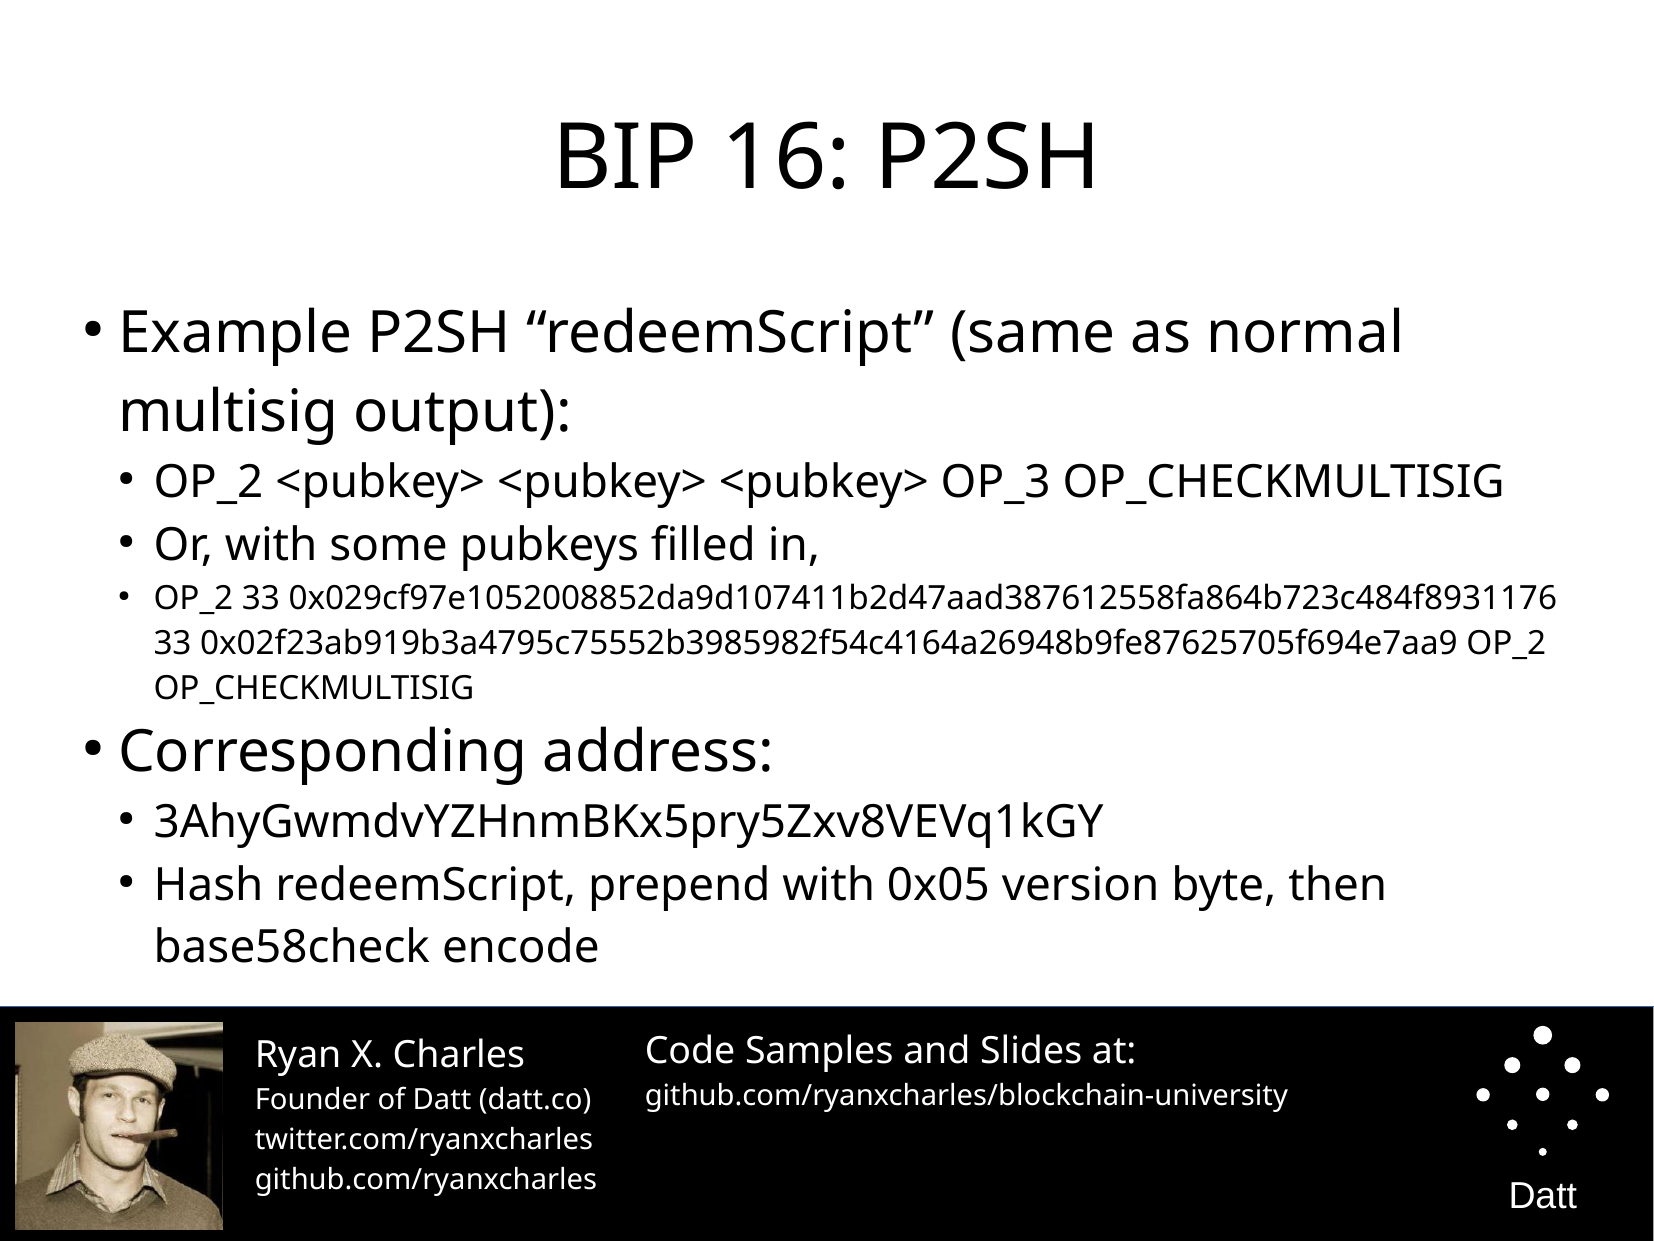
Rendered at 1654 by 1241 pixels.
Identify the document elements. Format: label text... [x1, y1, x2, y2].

subtitle Example P2SH “redeemScript” (same as normal multisig output): OP_2 <pubkey> <pubkey> <pubkey> OP_3 OP_CHECKMULTISIG Or, with some pubkeys filled in, OP_2 33 0x029cf97e1052008852da9d107411b2d47aad387612558fa864b723c484f8931176 33 0x02f23ab919b3a4795c75552b3985982f54c4164a26948b9fe87625705f694e7aa9 OP_2 OP_CHECKMULTISIG Corresponding address: 3AhyGwmdvYZHnmBKx5pry5Zxv8VEVq1kGY Hash redeemScript, prepend with 0x05 version byte, then base58check encode [82, 290, 1571, 1010]
picture [15, 1022, 223, 1231]
title BIP 16: P2SH [82, 49, 1571, 257]
text_box Ryan X. Charles Founder of Datt (datt.co) twitter.com/ryanxcharles github.com/ryanxcharles [240, 1020, 976, 1241]
picture [1475, 1023, 1611, 1159]
text_box [0, 1006, 1654, 1241]
text_box Code Samples and Slides at: github.com/ryanxcharles/blockchain-university [630, 1015, 1403, 1156]
text_box Datt [1452, 1167, 1633, 1241]
